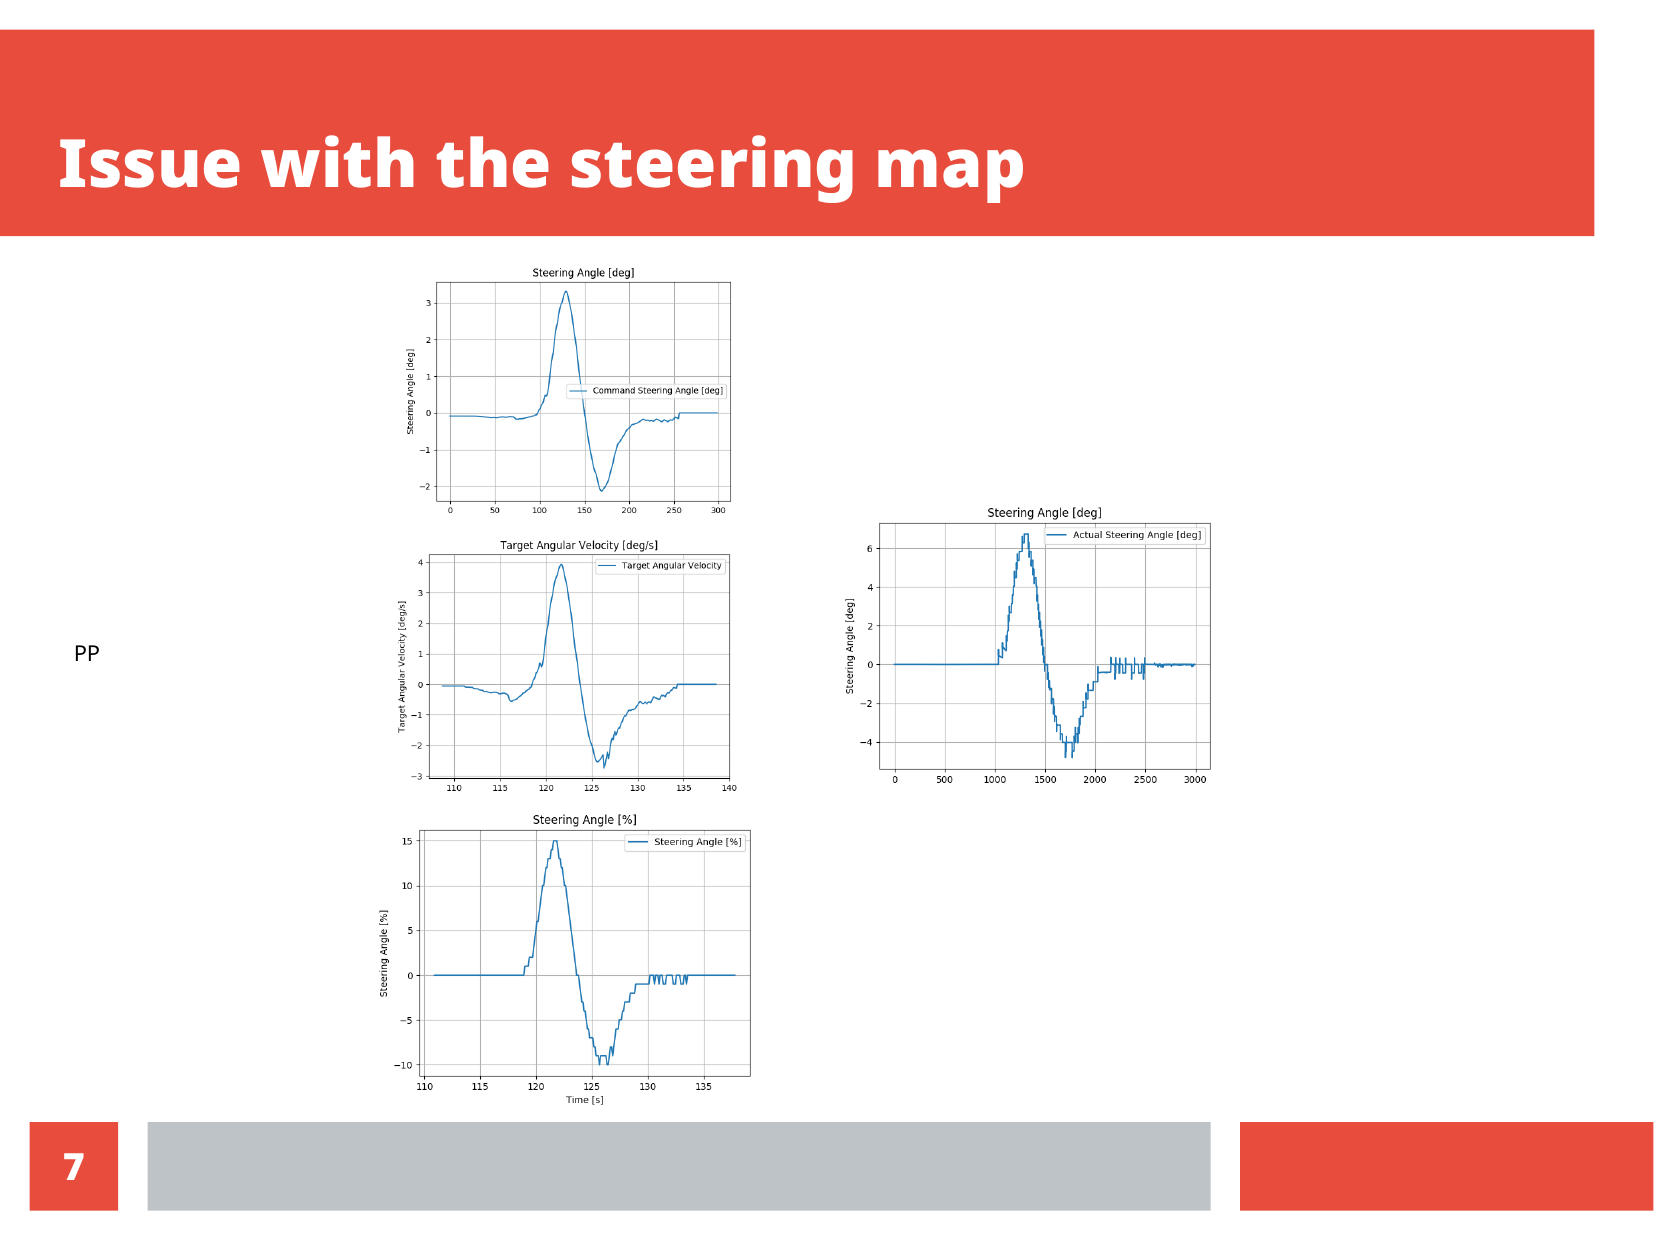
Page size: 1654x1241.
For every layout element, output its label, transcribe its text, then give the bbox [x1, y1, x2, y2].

text_box PP [59, 631, 272, 697]
picture [366, 247, 792, 1111]
title Issue with the steering map [59, 59, 1595, 207]
picture [826, 484, 1252, 804]
